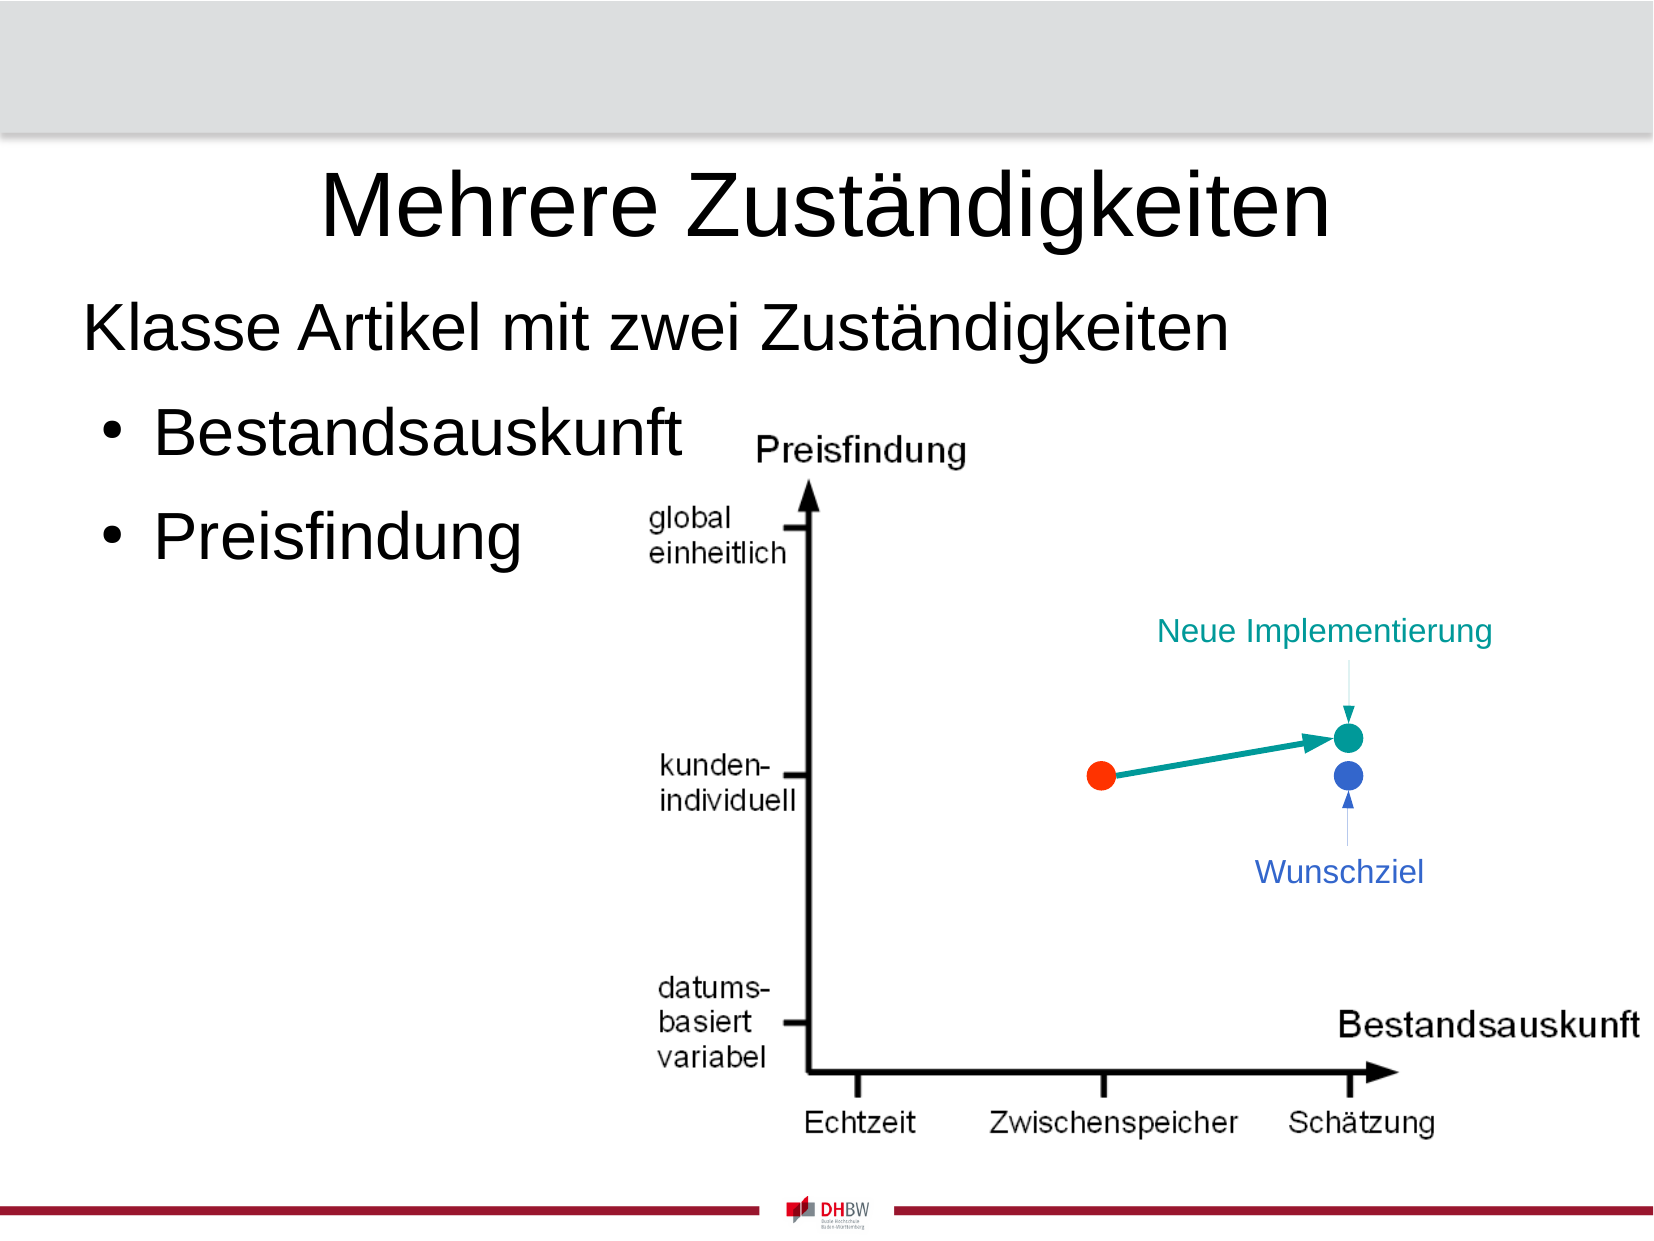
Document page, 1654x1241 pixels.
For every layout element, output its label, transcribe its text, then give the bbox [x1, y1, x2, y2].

picture [0, 1, 1654, 1237]
title Mehrere Zuständigkeiten [82, 49, 1571, 257]
list Klasse Artikel mit zwei Zuständigkeiten Bestandsauskunft Preisfindung [82, 290, 1571, 1010]
